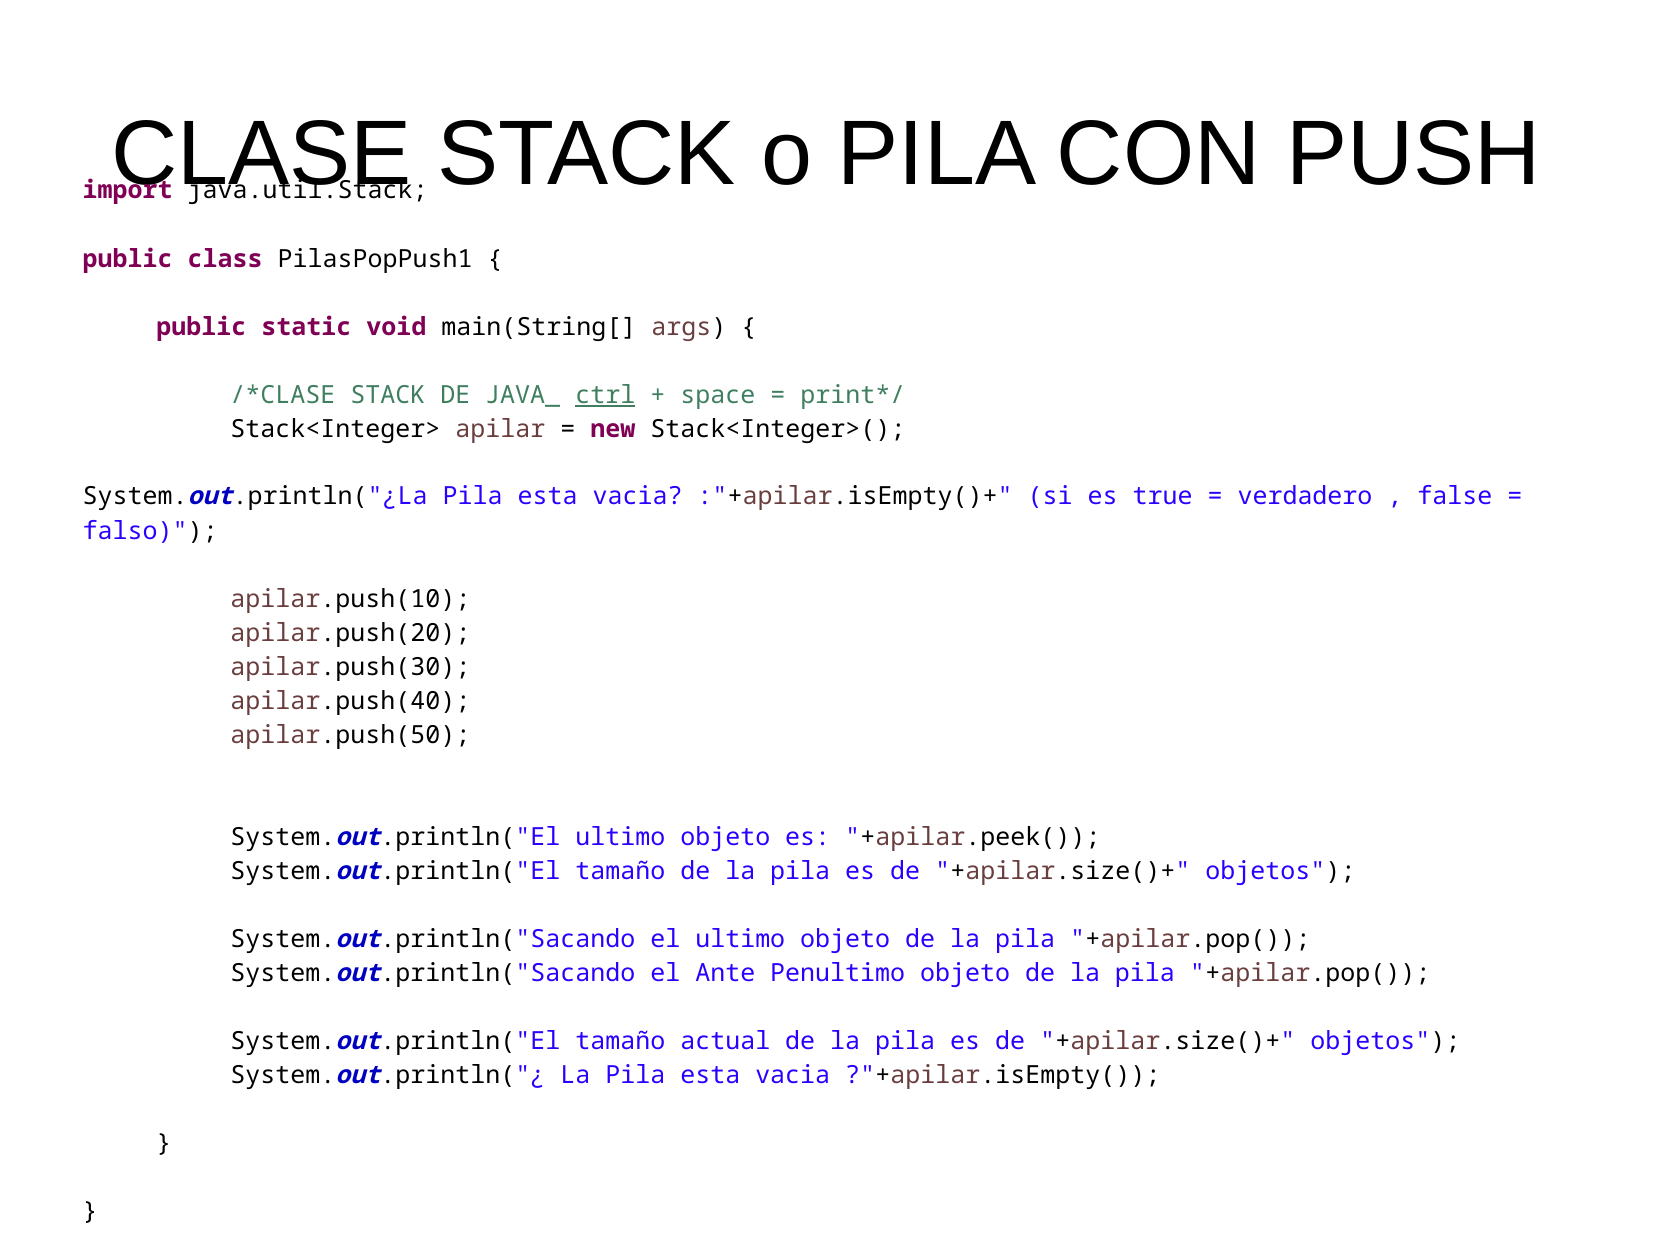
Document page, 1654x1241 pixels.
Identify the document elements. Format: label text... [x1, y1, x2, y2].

subtitle import java.util.Stack; public class PilasPopPush1 { public static void main(String[] args) { /*CLASE STACK DE JAVA_ ctrl + space = print*/ Stack<Integer> apilar = new Stack<Integer>(); System.out.println("¿La Pila esta vacia? :"+apilar.isEmpty()+" (si es true = verdadero , false = falso)"); apilar.push(10); apilar.push(20); apilar.push(30); apilar.push(40); apilar.push(50); System.out.println("El ultimo objeto es: "+apilar.peek()); System.out.println("El tamaño de la pila es de "+apilar.size()+" objetos"); System.out.println("Sacando el ultimo objeto de la pila "+apilar.pop()); System.out.println("Sacando el Ante Penultimo objeto de la pila "+apilar.pop()); System.out.println("El tamaño actual de la pila es de "+apilar.size()+" objetos"); System.out.println("¿ La Pila esta vacia ?"+apilar.isEmpty()); } } [82, 260, 1571, 1138]
title CLASE STACK o PILA CON PUSH [82, 49, 1571, 257]
